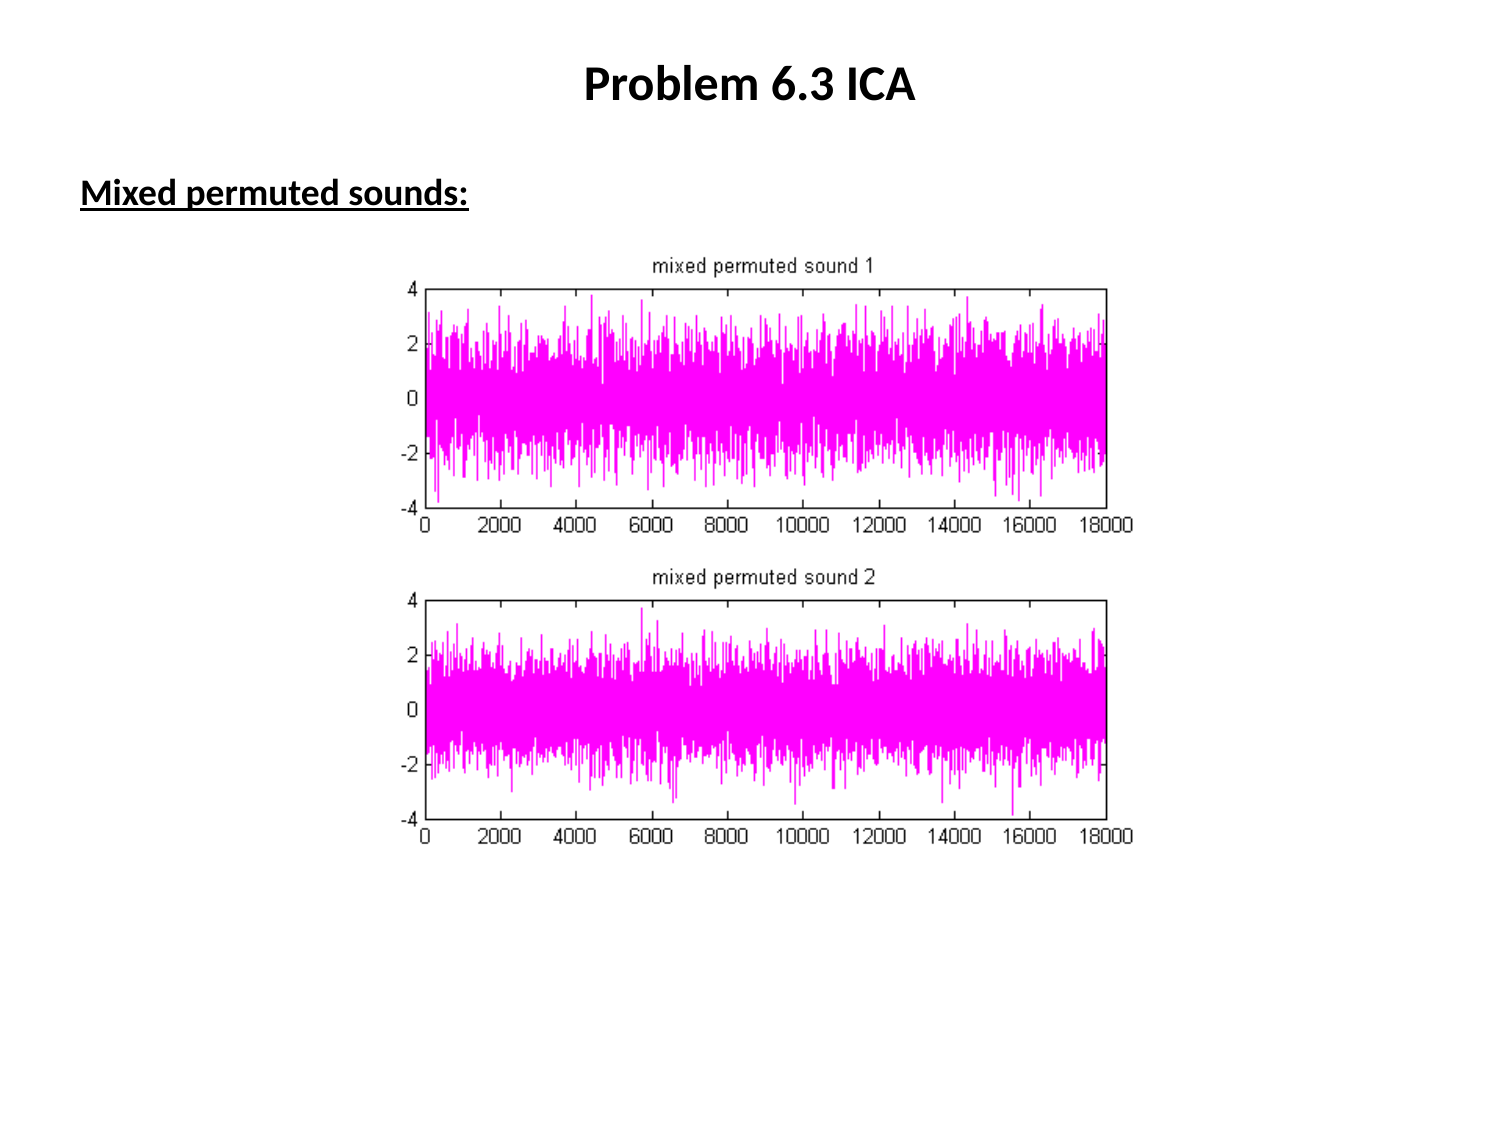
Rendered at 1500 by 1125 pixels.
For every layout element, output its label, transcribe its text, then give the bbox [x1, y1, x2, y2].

picture [311, 234, 1189, 891]
text_box Problem 6.3 ICA [0, 42, 1500, 118]
text_box Mixed permuted sounds: [64, 160, 486, 221]
